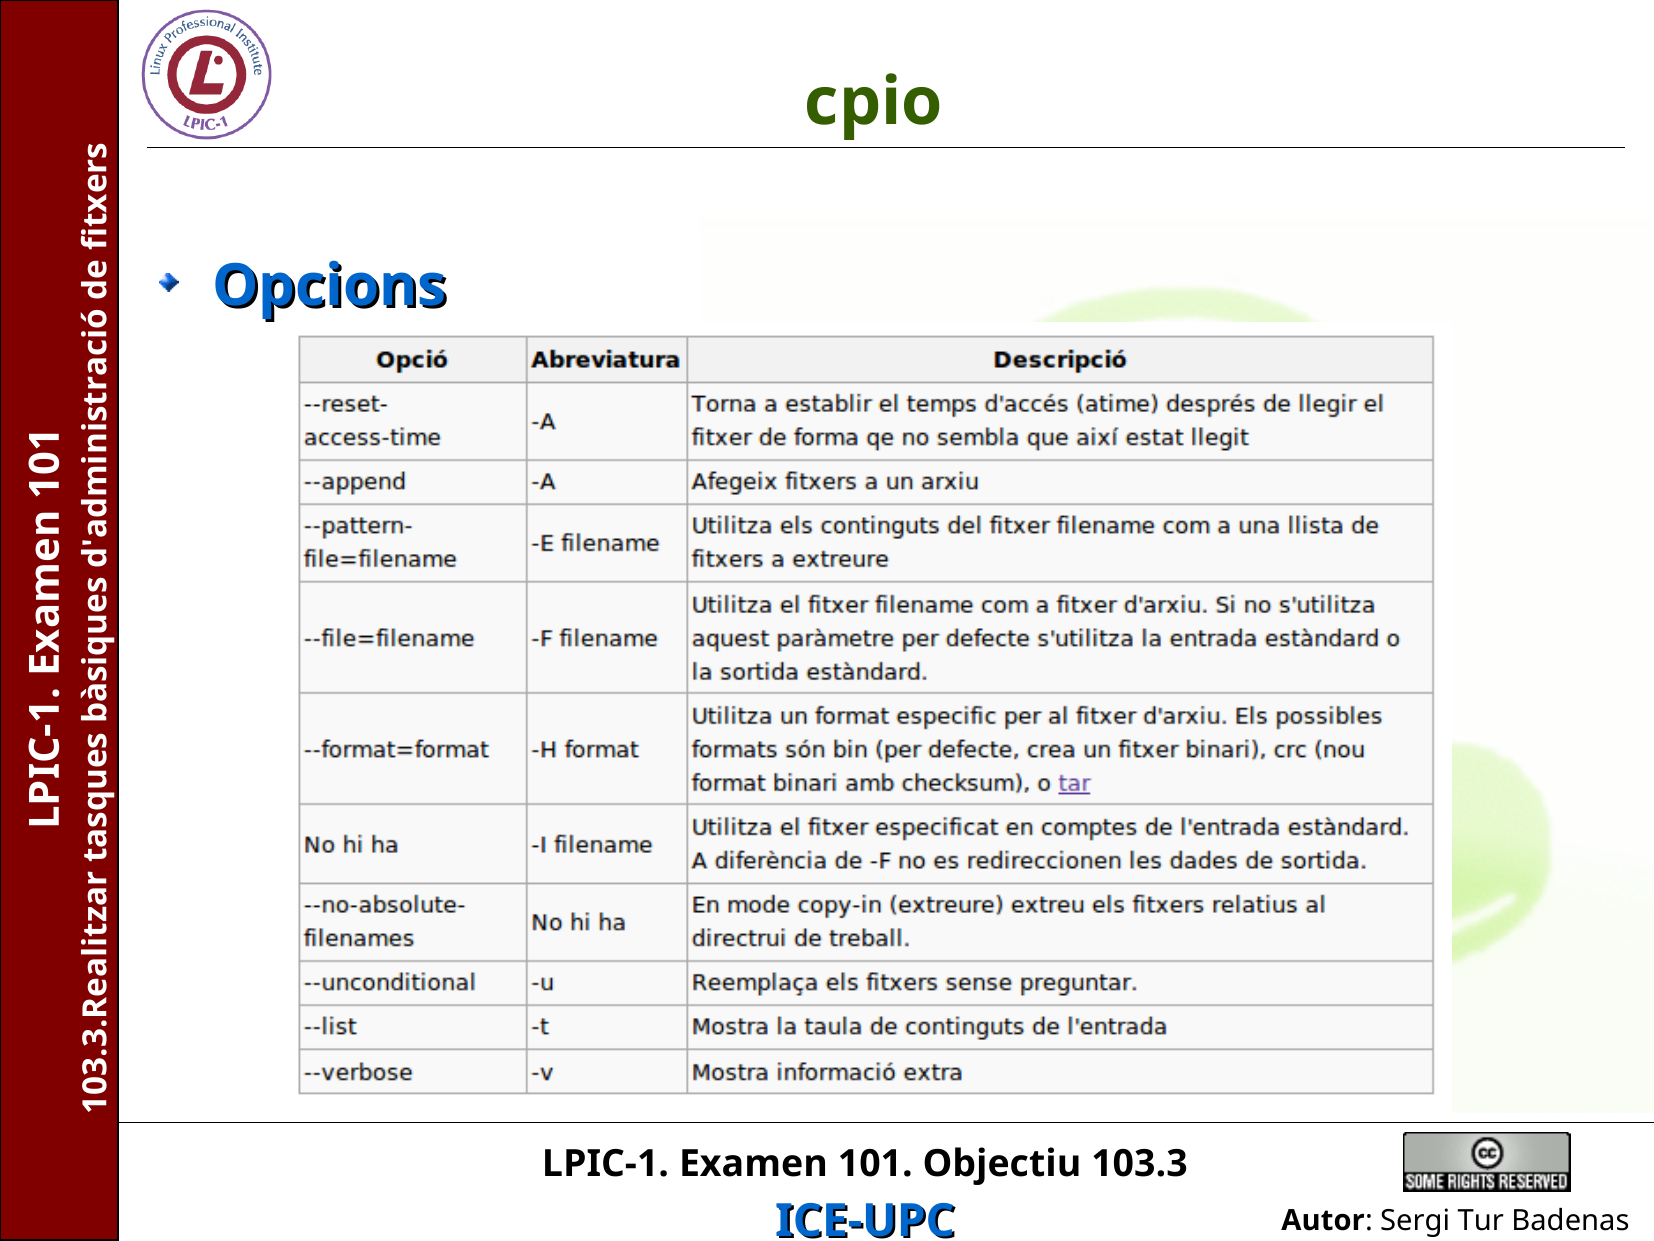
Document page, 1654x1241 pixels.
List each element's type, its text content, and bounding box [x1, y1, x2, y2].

title cpio [129, 56, 1619, 141]
list Opcions [141, 242, 1630, 1078]
picture [283, 217, 1654, 1115]
picture [135, 5, 277, 56]
picture [1403, 1132, 1571, 1192]
